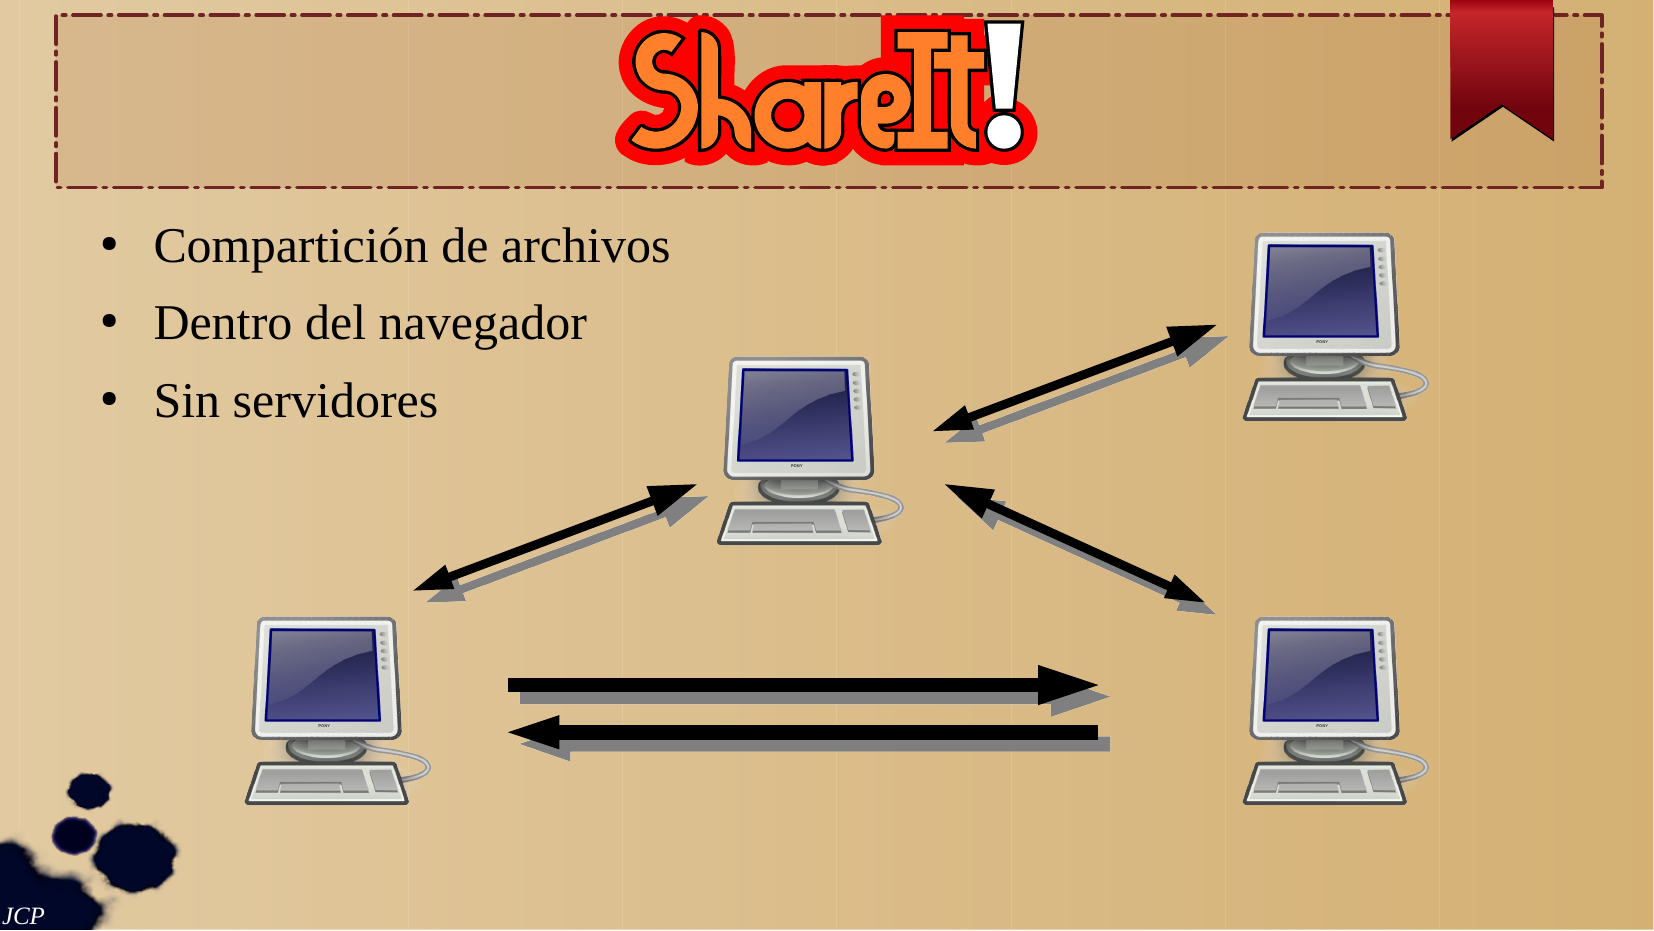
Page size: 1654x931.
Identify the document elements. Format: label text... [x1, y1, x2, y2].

title JCP [0, 902, 48, 931]
list Compartición de archivos Dentro del navegador Sin servidores [459, 506, 655, 584]
picture [615, 15, 1038, 166]
picture [185, 602, 475, 820]
picture [1183, 602, 1473, 820]
list Compartición de archivos Dentro del navegador Sin servidores [82, 217, 1538, 758]
